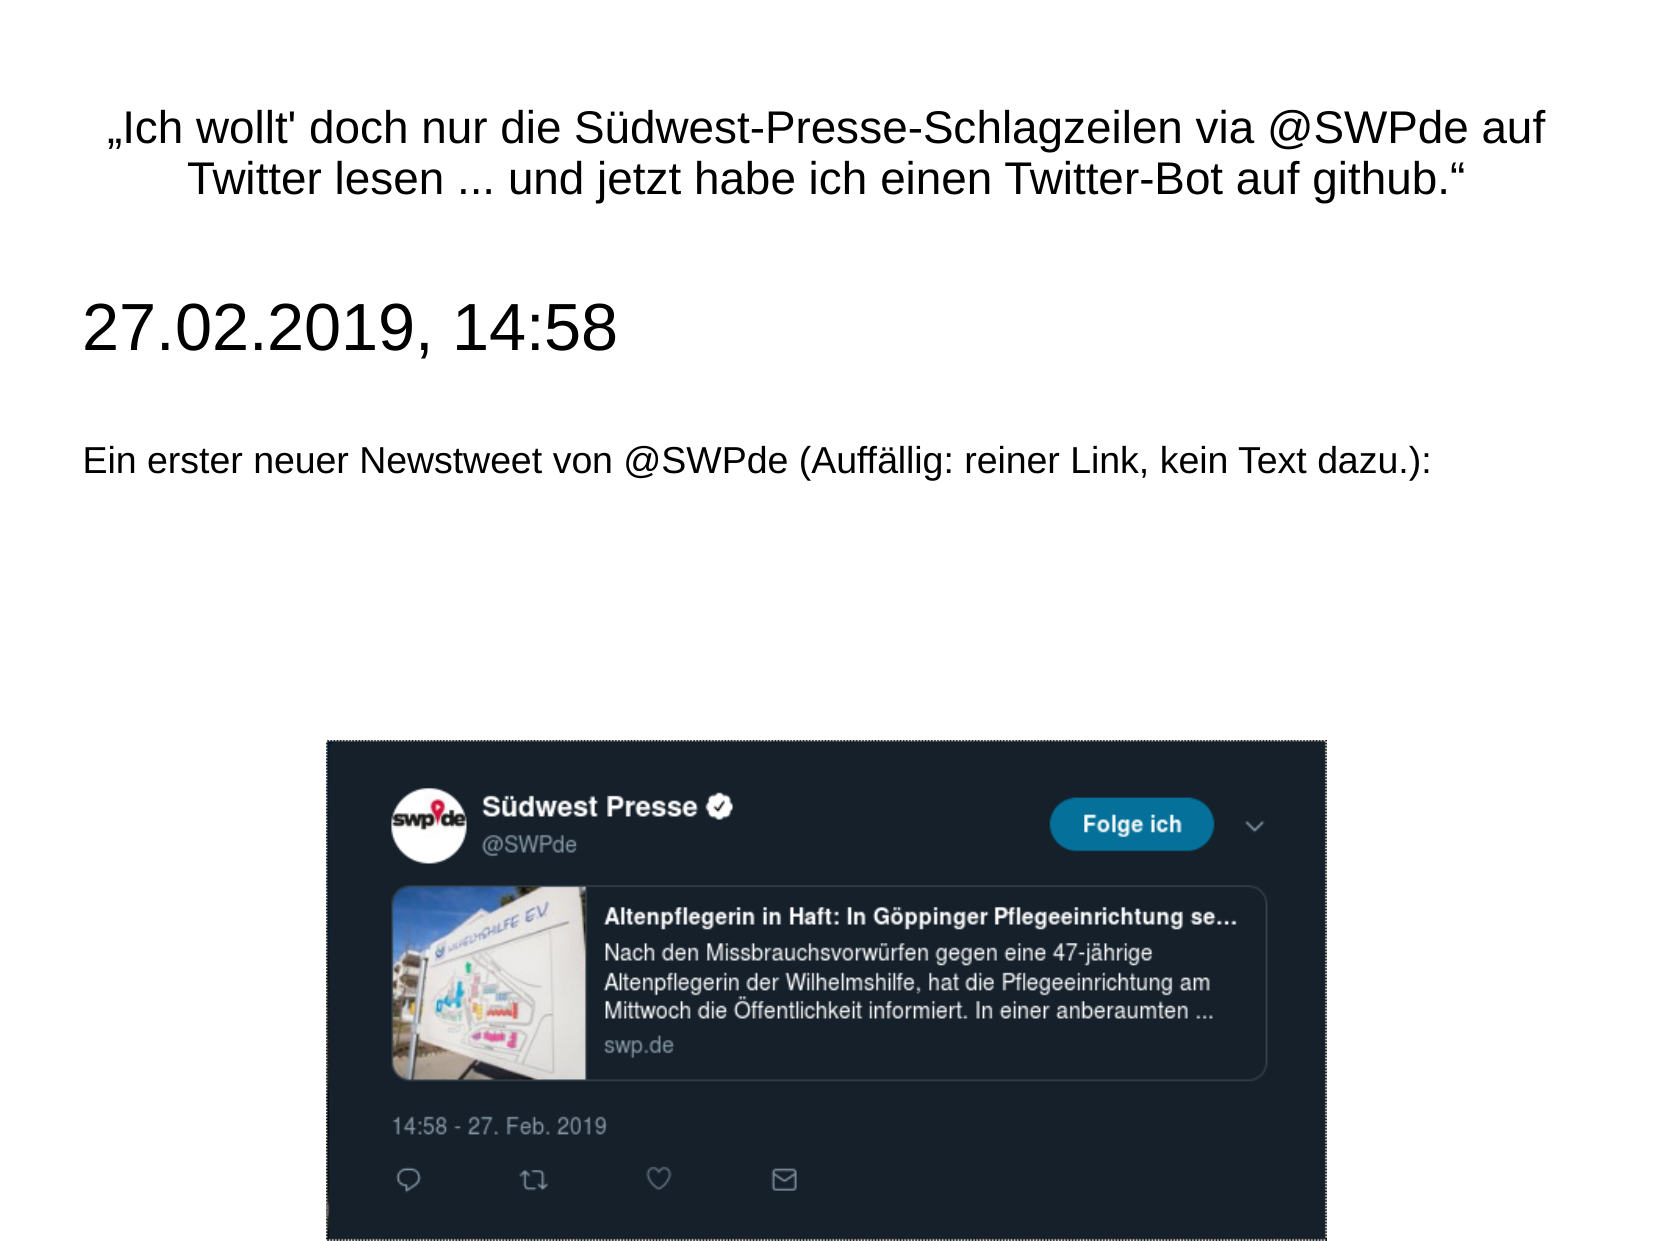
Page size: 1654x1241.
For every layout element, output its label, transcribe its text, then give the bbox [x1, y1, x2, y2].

subtitle 27.02.2019, 14:58 Ein erster neuer Newstweet von @SWPde (Auffällig: reiner Link, kein Text dazu.): [82, 290, 1571, 1010]
title „Ich wollt' doch nur die Südwest-Presse-Schlagzeilen via @SWPde auf Twitter lesen ... und jetzt habe ich einen Twitter-Bot auf github.“ [82, 49, 1571, 257]
picture [326, 740, 1327, 1241]
